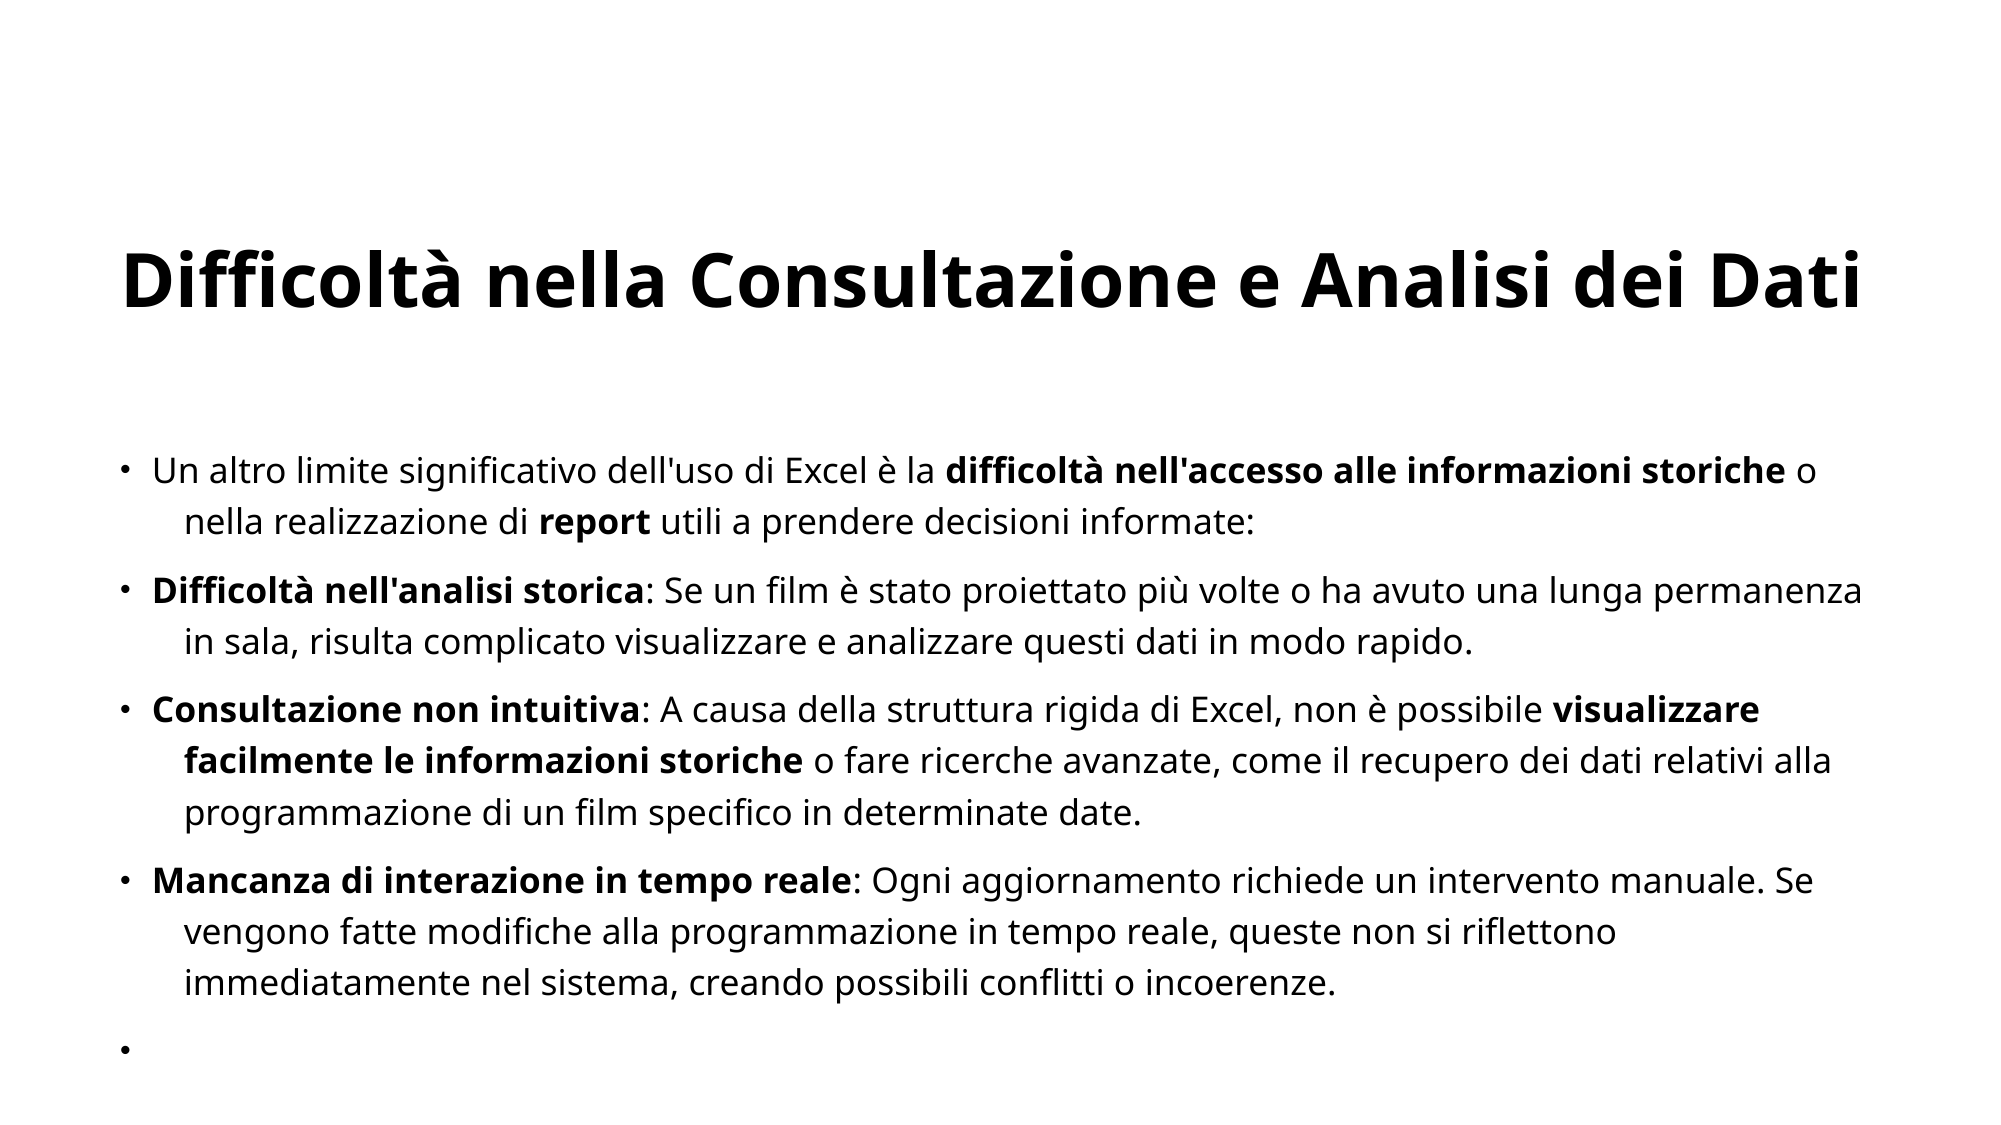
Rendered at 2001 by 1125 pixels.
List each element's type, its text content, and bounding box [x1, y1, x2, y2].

title Difficoltà nella Consultazione e Analisi dei Dati [105, 224, 1892, 405]
list Un altro limite significativo dell'uso di Excel è la difficoltà nell'accesso alle informazioni storiche o nella realizzazione di report utili a prendere decisioni informate: Difficoltà nell'analisi storica: Se un film è stato proiettato più volte o ha avuto una lunga permanenza in sala, risulta complicato visualizzare e analizzare questi dati in modo rapido. Consultazione non intuitiva: A causa della struttura rigida di Excel, non è possibile visualizzare facilmente le informazioni storiche o fare ricerche avanzate, come il recupero dei dati relativi alla programmazione di un film specifico in determinate date. Mancanza di interazione in tempo reale: Ogni aggiornamento richiede un intervento manuale. Se vengono fatte modifiche alla programmazione in tempo reale, queste non si riflettono immediatamente nel sistema, creando possibili conflitti o incoerenze. [105, 431, 1892, 1017]
